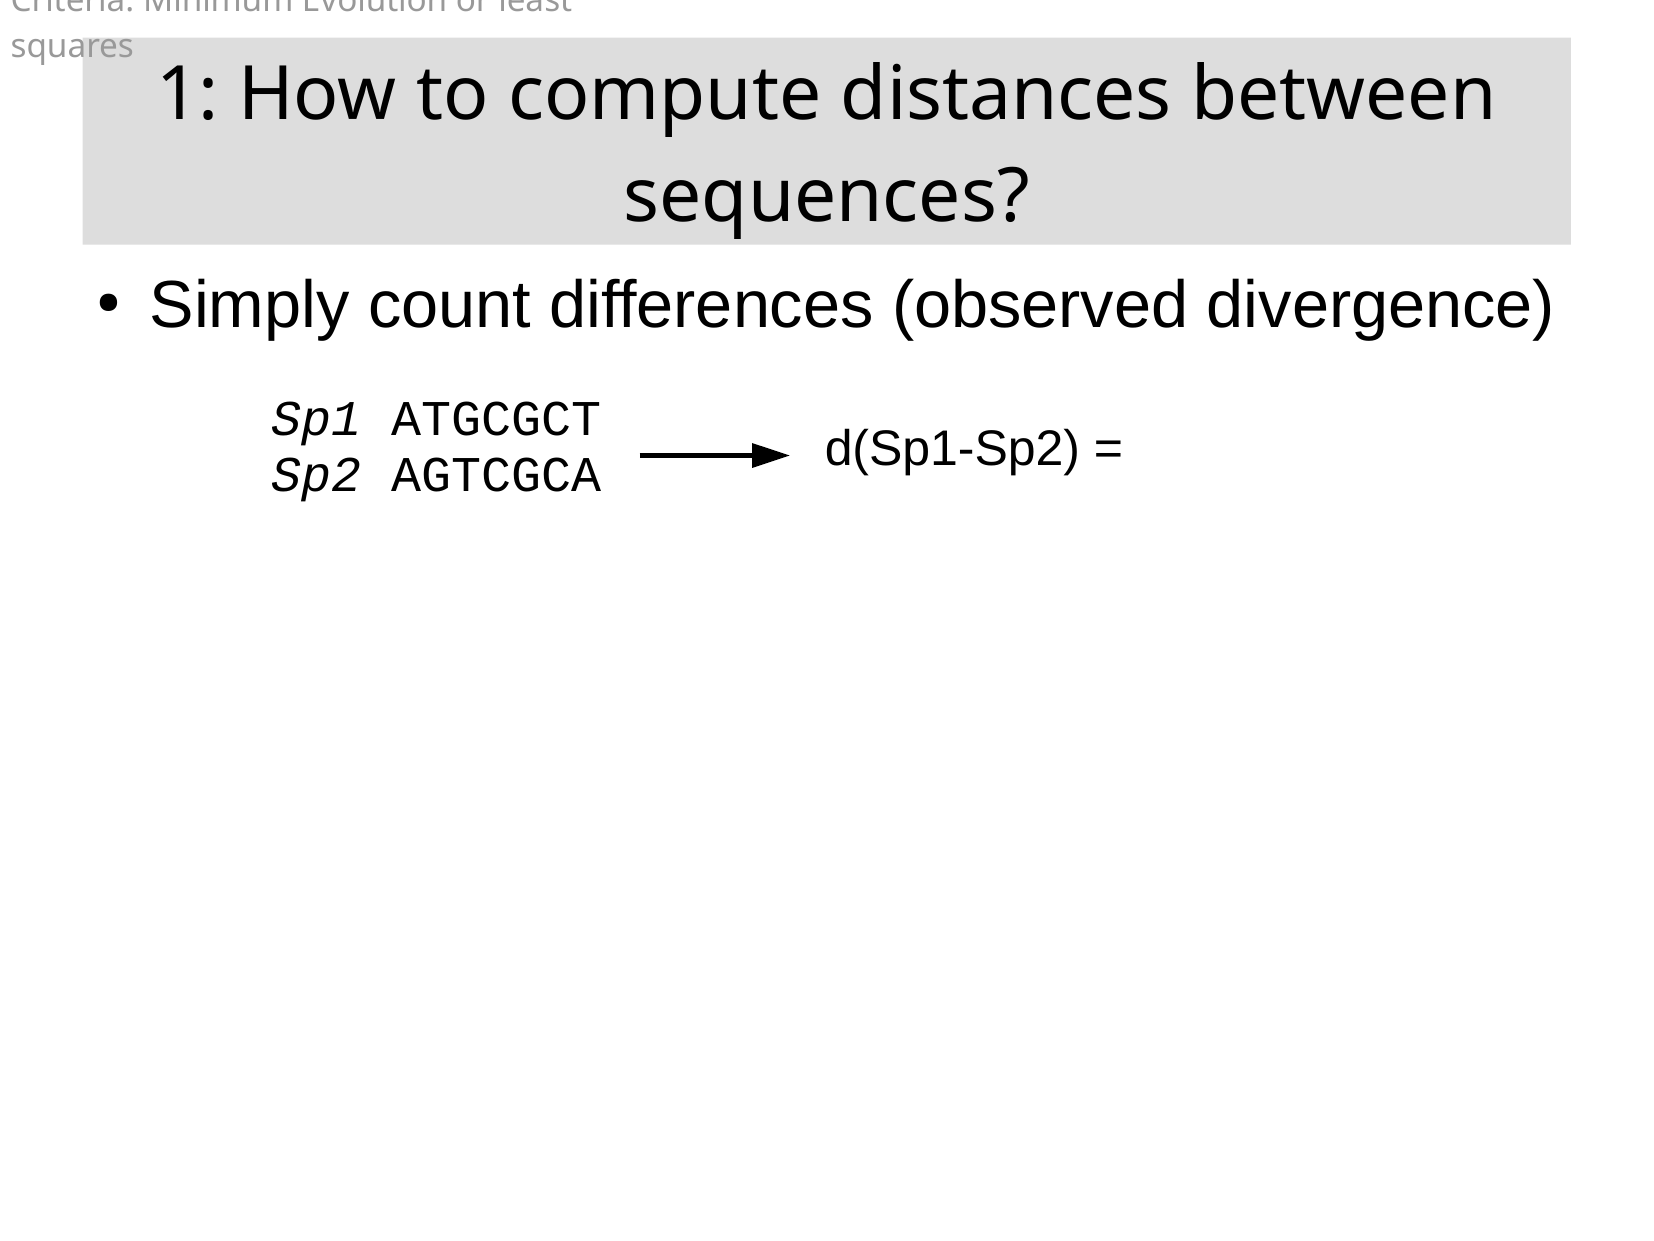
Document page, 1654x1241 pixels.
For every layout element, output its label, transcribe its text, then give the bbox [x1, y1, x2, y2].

list Simply count differences (observed divergence) [79, 266, 1568, 826]
text_box Sp1 ATGCGCT Sp2 AGTCGCA [185, 385, 636, 616]
text_box d(Sp1-Sp2) = [810, 412, 1396, 540]
title 1: How to compute distances between sequences? [82, 37, 1571, 245]
text_box Criteria: Minimum Evolution or least squares [10, 0, 676, 73]
